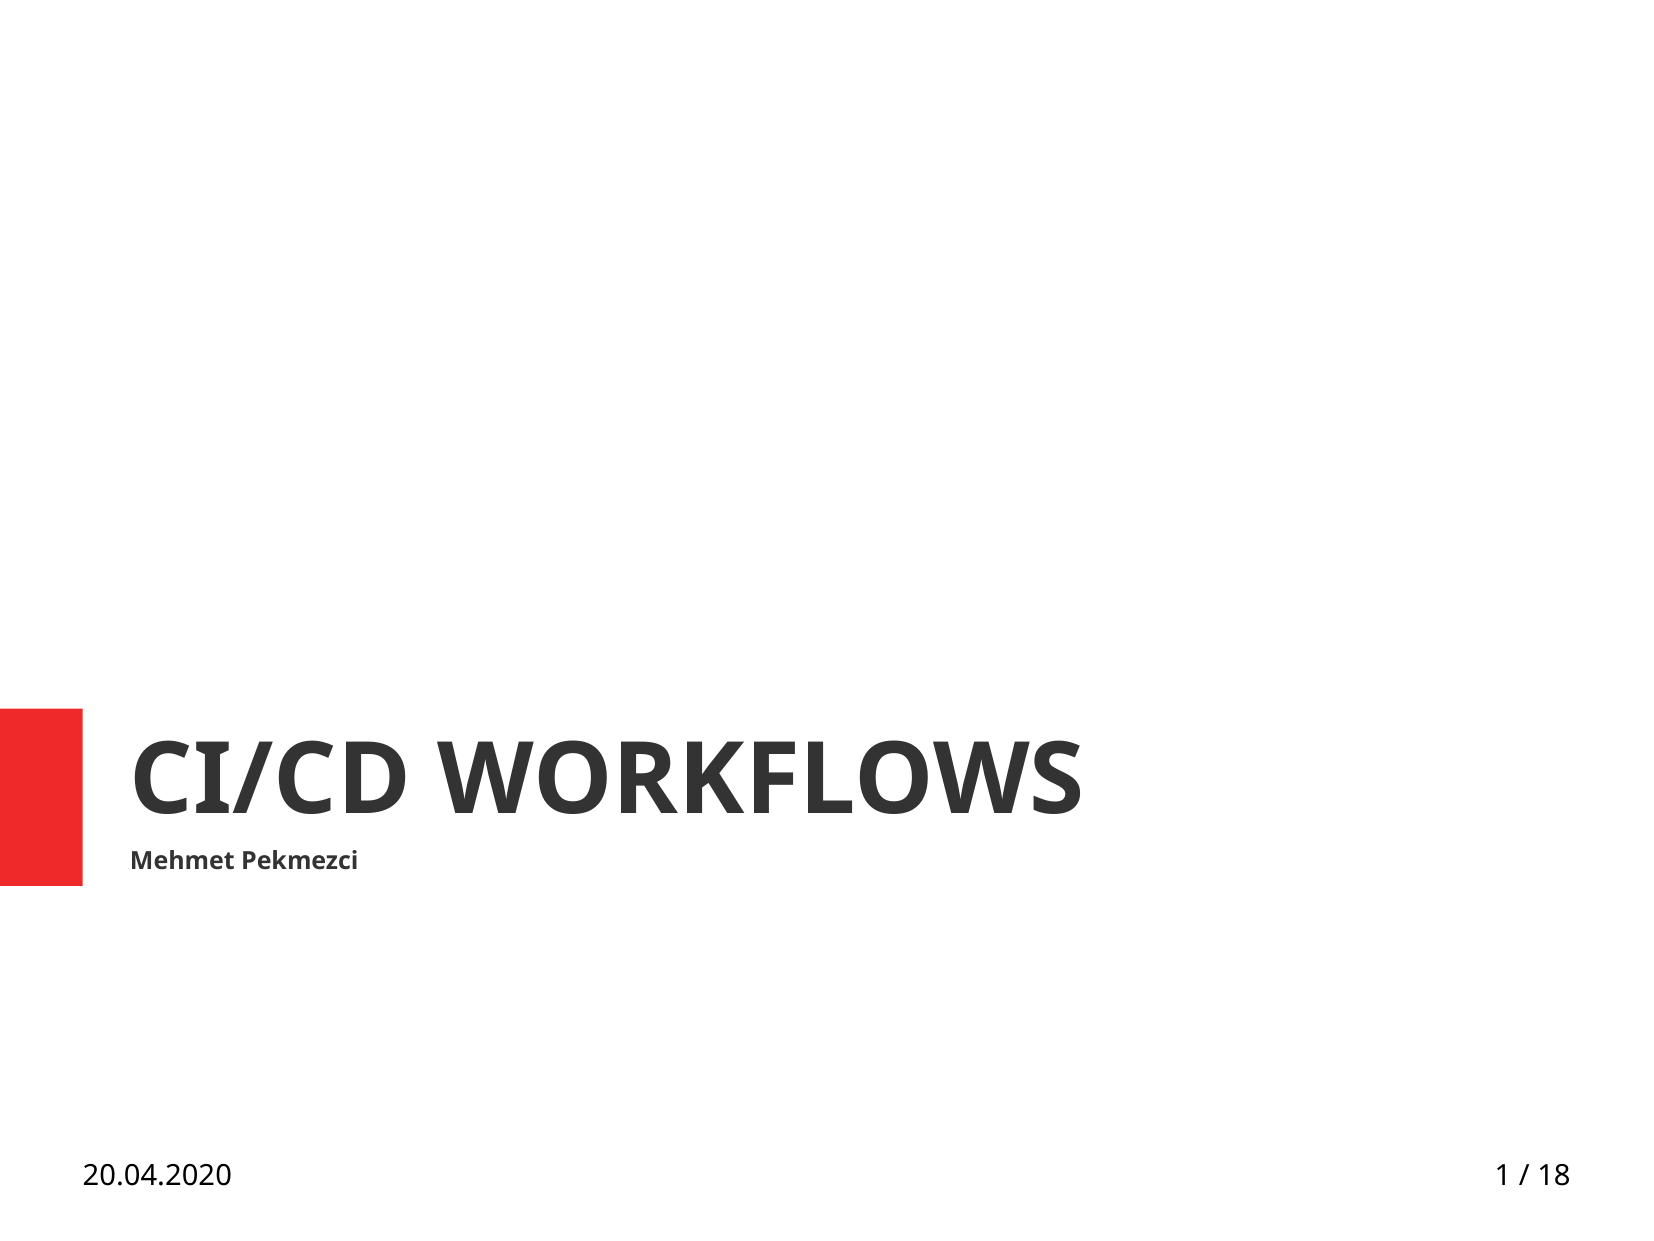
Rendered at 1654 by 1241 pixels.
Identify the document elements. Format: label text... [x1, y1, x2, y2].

title CI/CD WORKFLOWS Mehmet Pekmezci [129, 673, 1536, 910]
